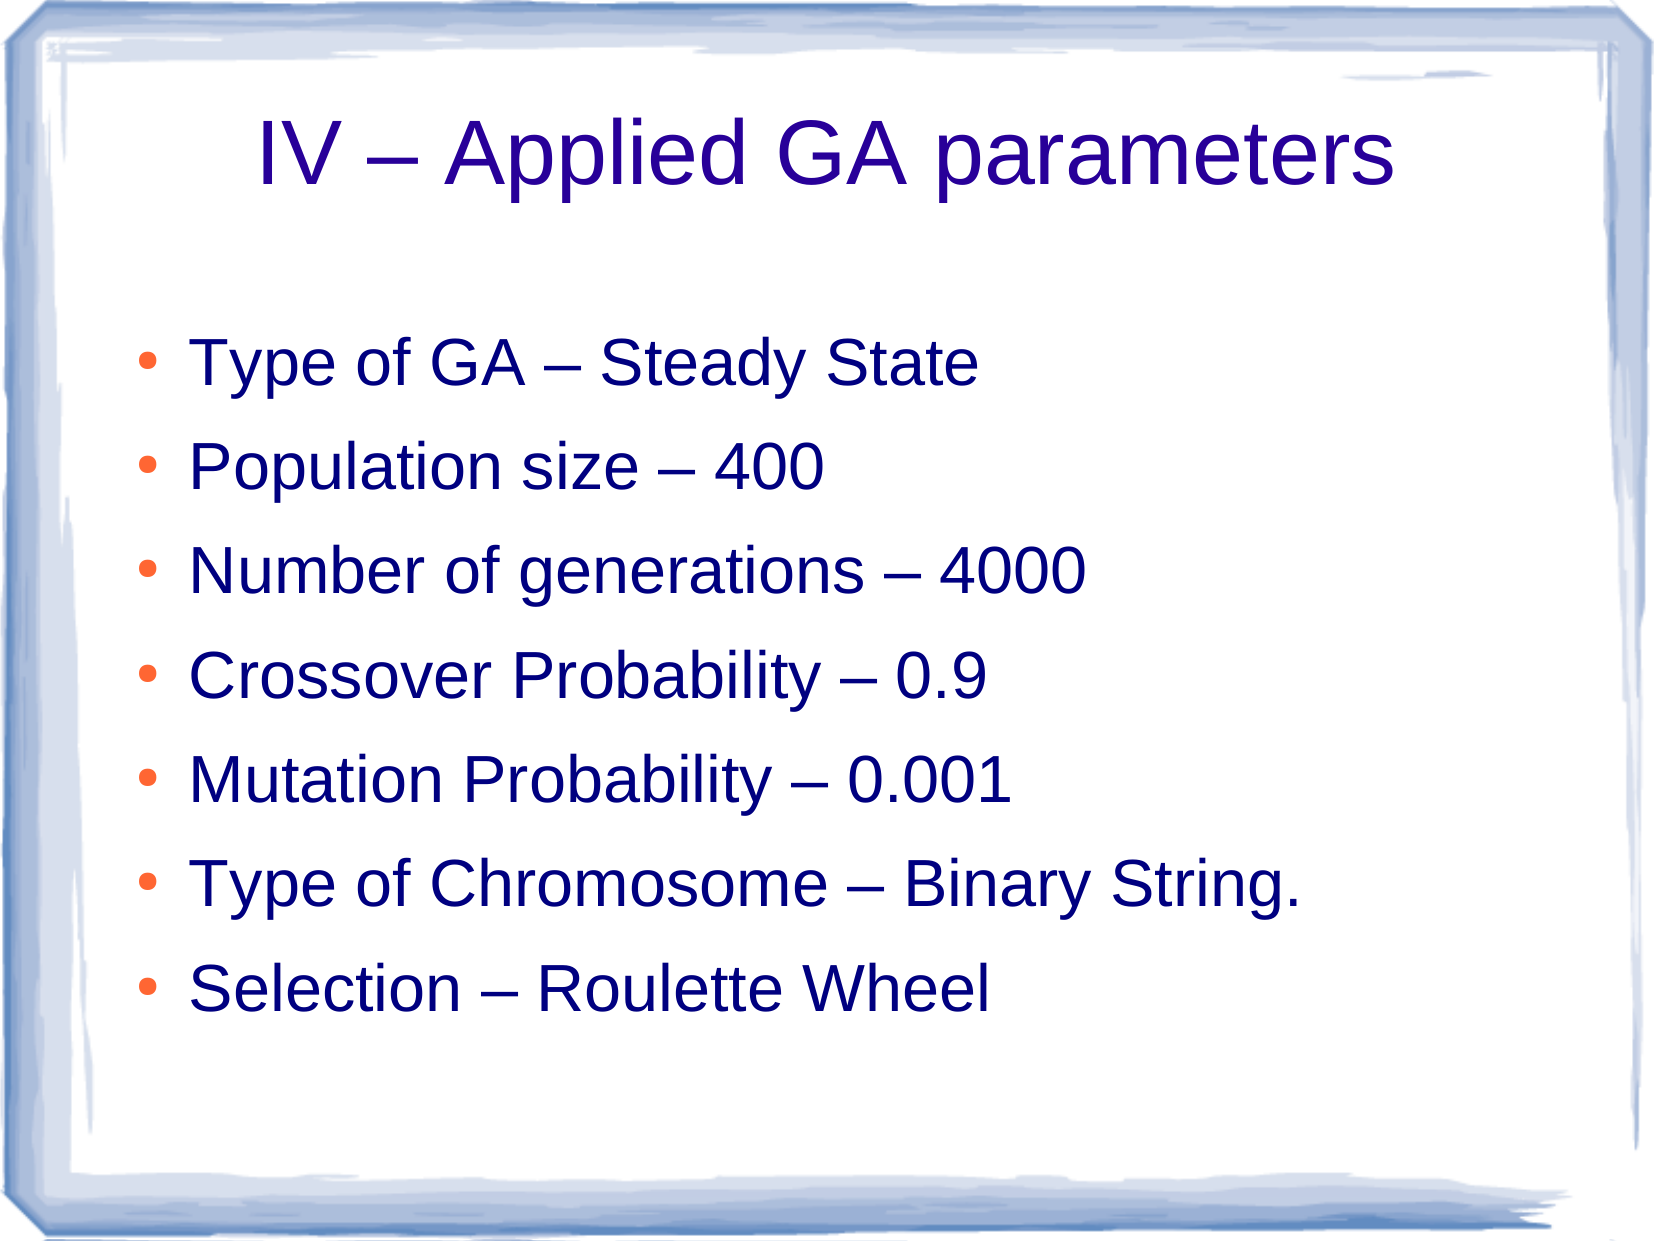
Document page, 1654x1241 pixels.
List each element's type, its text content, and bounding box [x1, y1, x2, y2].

list Type of GA – Steady State Population size – 400 Number of generations – 4000 Crossover Probability – 0.9 Mutation Probability – 0.001 Type of Chromosome – Binary String. Selection – Roulette Wheel [118, 324, 1571, 1130]
picture [0, 0, 1654, 1241]
title IV – Applied GA parameters [82, 56, 1571, 250]
